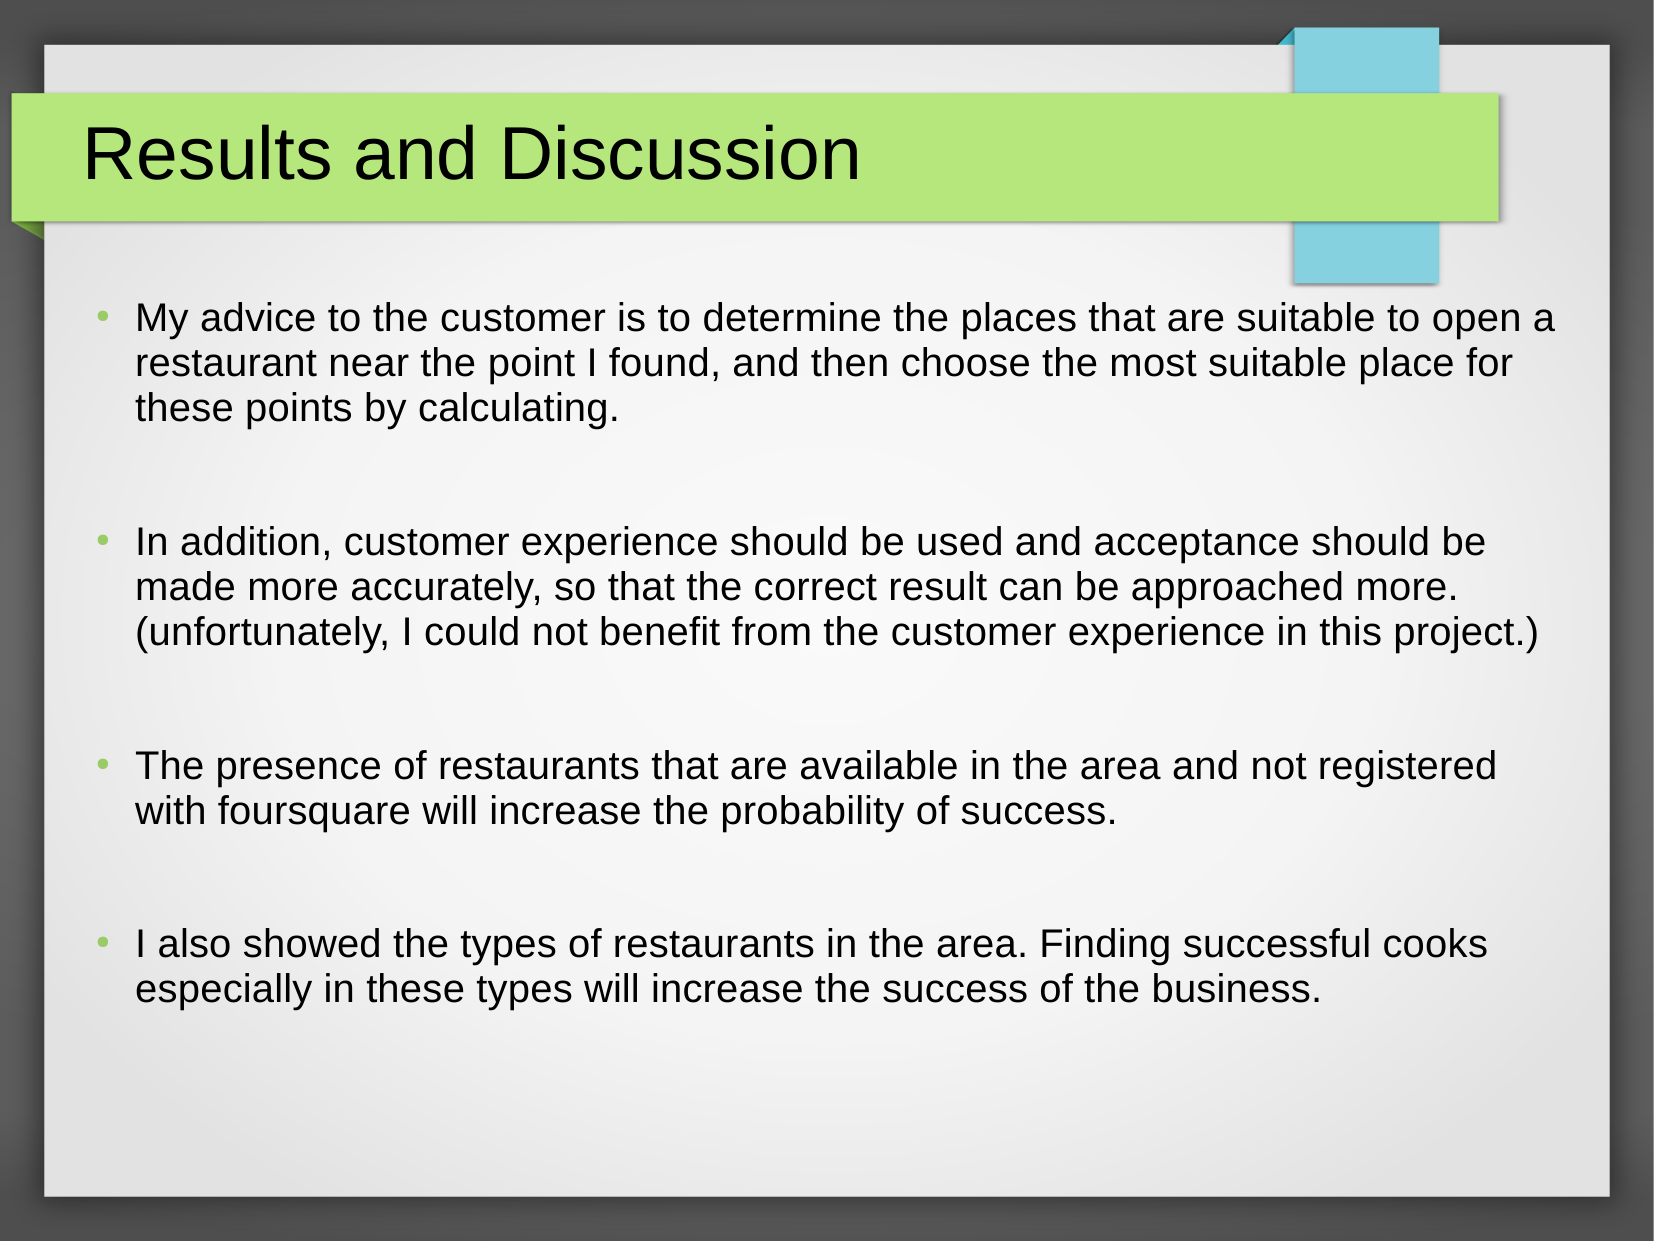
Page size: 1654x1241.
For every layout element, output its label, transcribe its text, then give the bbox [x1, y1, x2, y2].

title Results and Discussion [82, 94, 1264, 213]
picture [0, 0, 1654, 1241]
list My advice to the customer is to determine the places that are suitable to open a restaurant near the point I found, and then choose the most suitable place for these points by calculating. In addition, customer experience should be used and acceptance should be made more accurately, so that the correct result can be approached more.(unfortunately, I could not benefit from the customer experience in this project.) The presence of restaurants that are available in the area and not registered with foursquare will increase the probability of success. I also showed the types of restaurants in the area. Finding successful cooks especially in these types will increase the success of the business. [82, 295, 1571, 1015]
